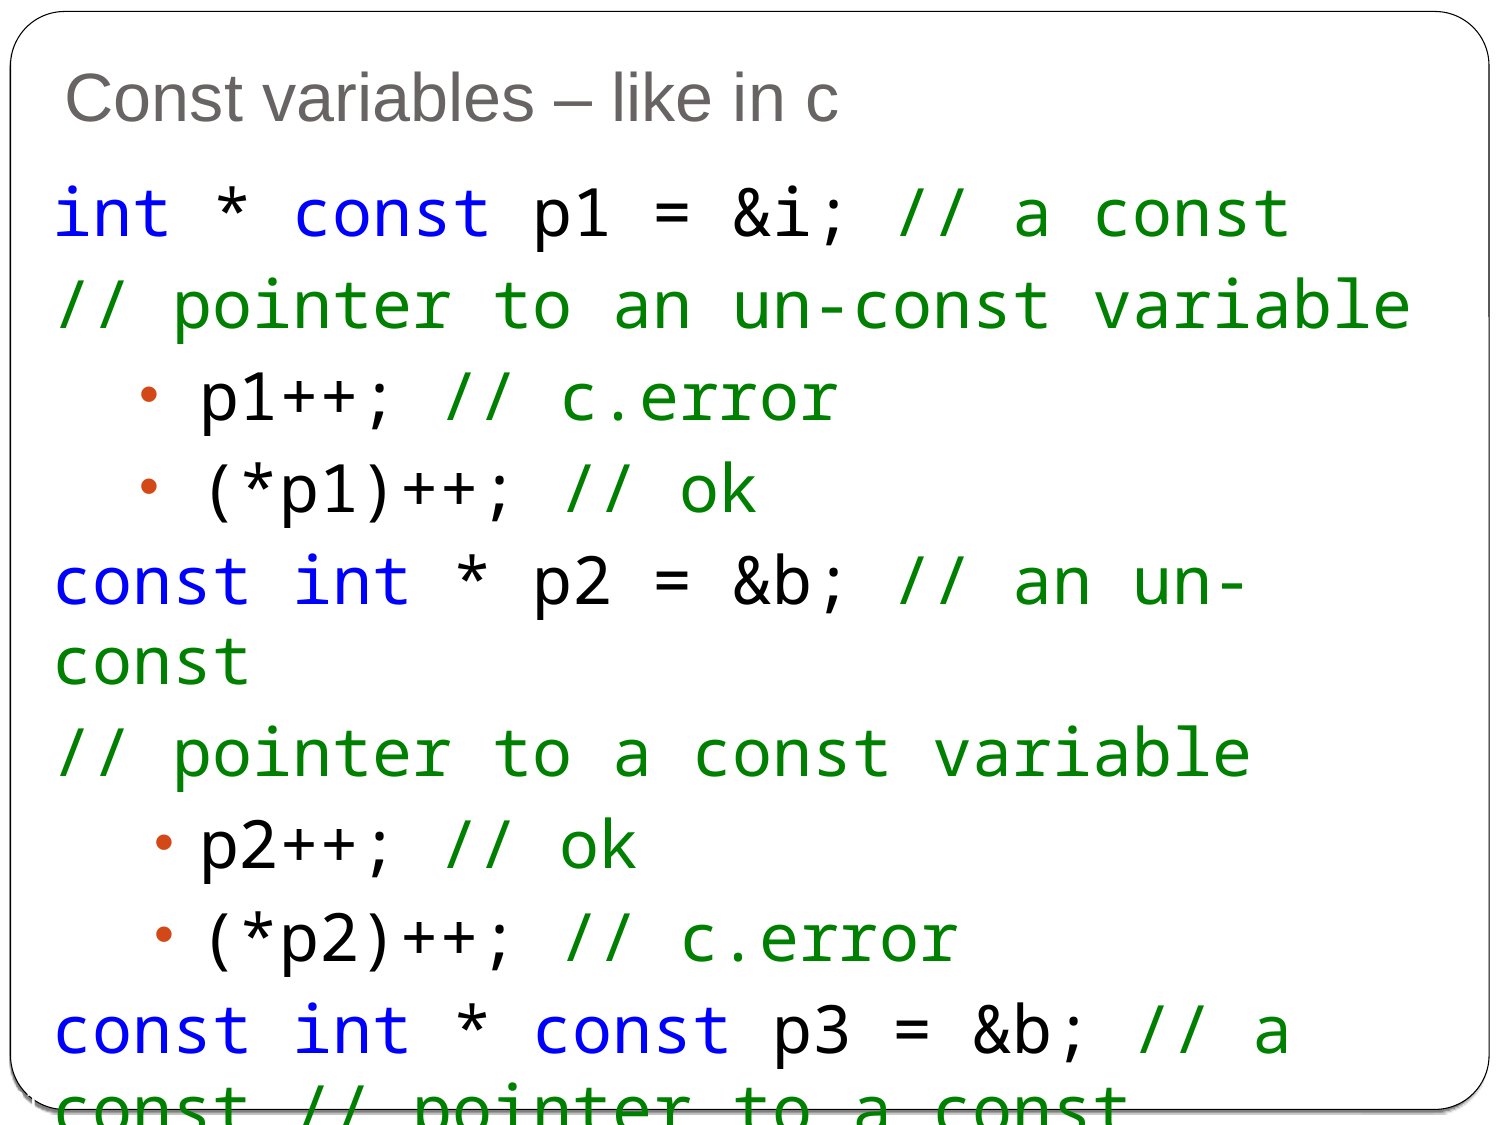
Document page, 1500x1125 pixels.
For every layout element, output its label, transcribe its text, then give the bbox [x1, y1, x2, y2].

list int * const p1 = &i; // a const // pointer to an un-const variable p1++; // c.error (*p1)++; // ok const int * p2 = &b; // an un-const // pointer to a const variable p2++; // ok (*p2)++; // c.error const int * const p3 = &b; // a const // pointer to a const variable [37, 162, 1463, 1088]
title Const variables – like in c [50, 45, 1450, 150]
slide_number <number> [0, 1074, 50, 1125]
